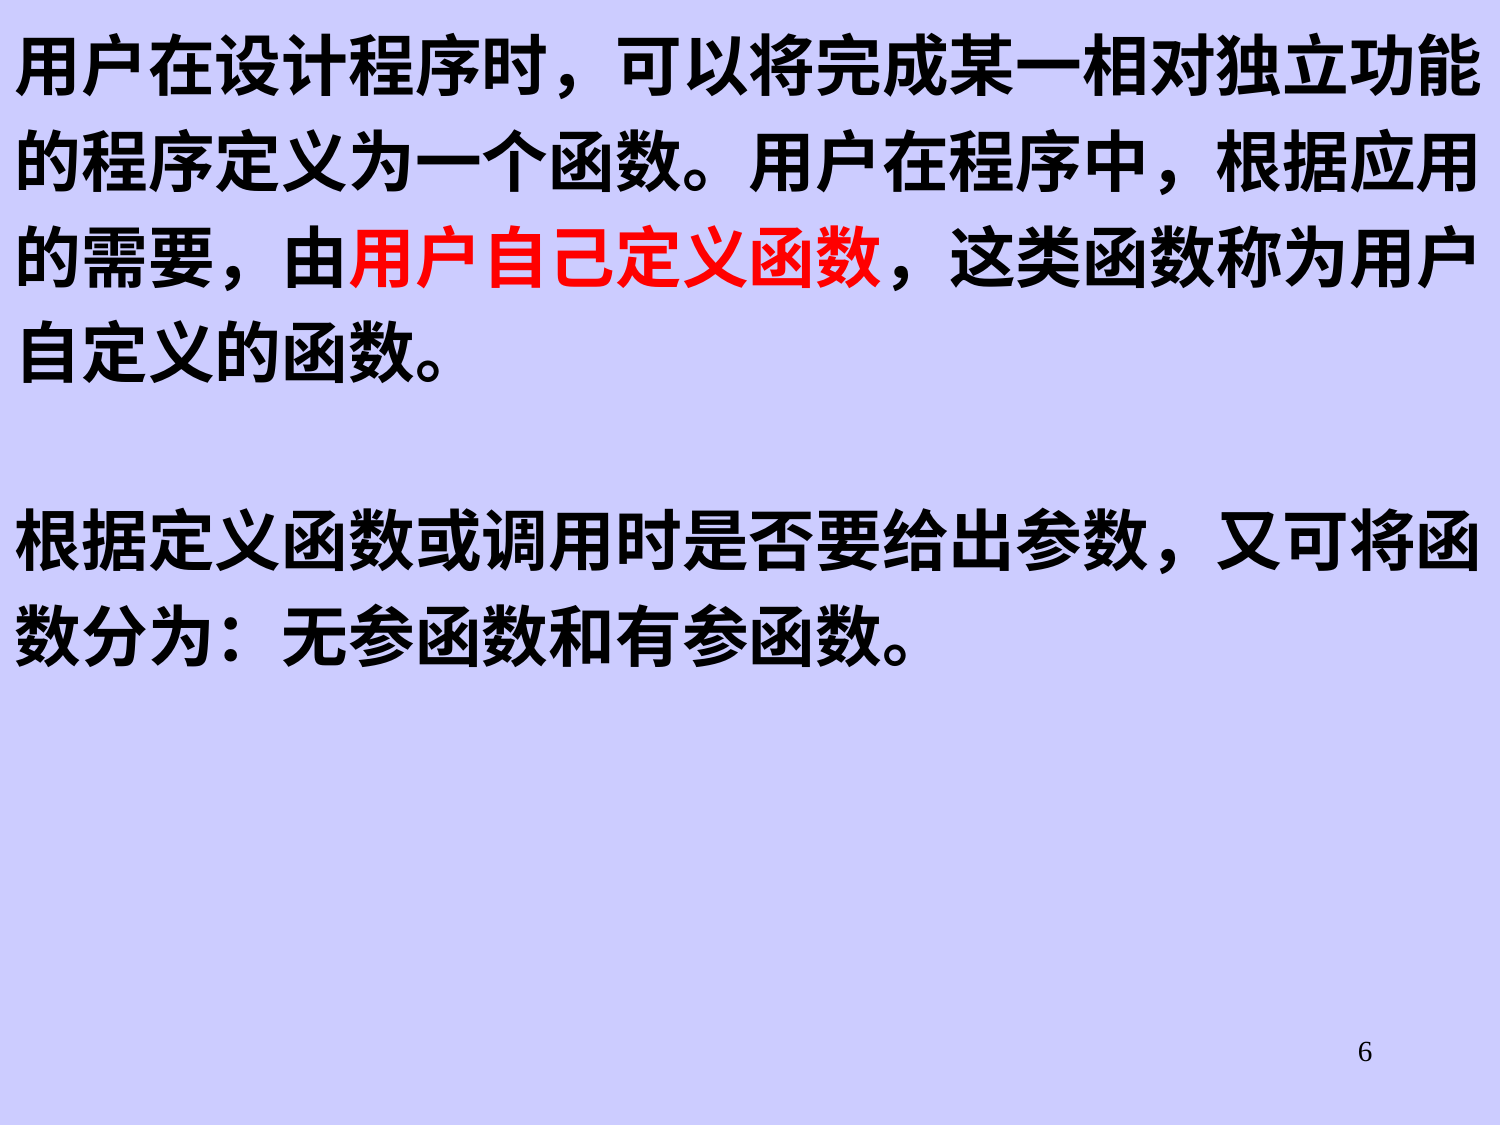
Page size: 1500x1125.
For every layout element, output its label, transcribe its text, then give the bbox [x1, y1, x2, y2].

text_box 用户在设计程序时，可以将完成某一相对独立功能的程序定义为一个函数。用户在程序中，根据应用的需要，由用户自己定义函数，这类函数称为用户自定义的函数。 [0, 0, 1500, 400]
text_box 根据定义函数或调用时是否要给出参数，又可将函数分为：无参函数和有参函数。 [0, 474, 1500, 683]
text_box <编号> [1074, 1025, 1388, 1101]
